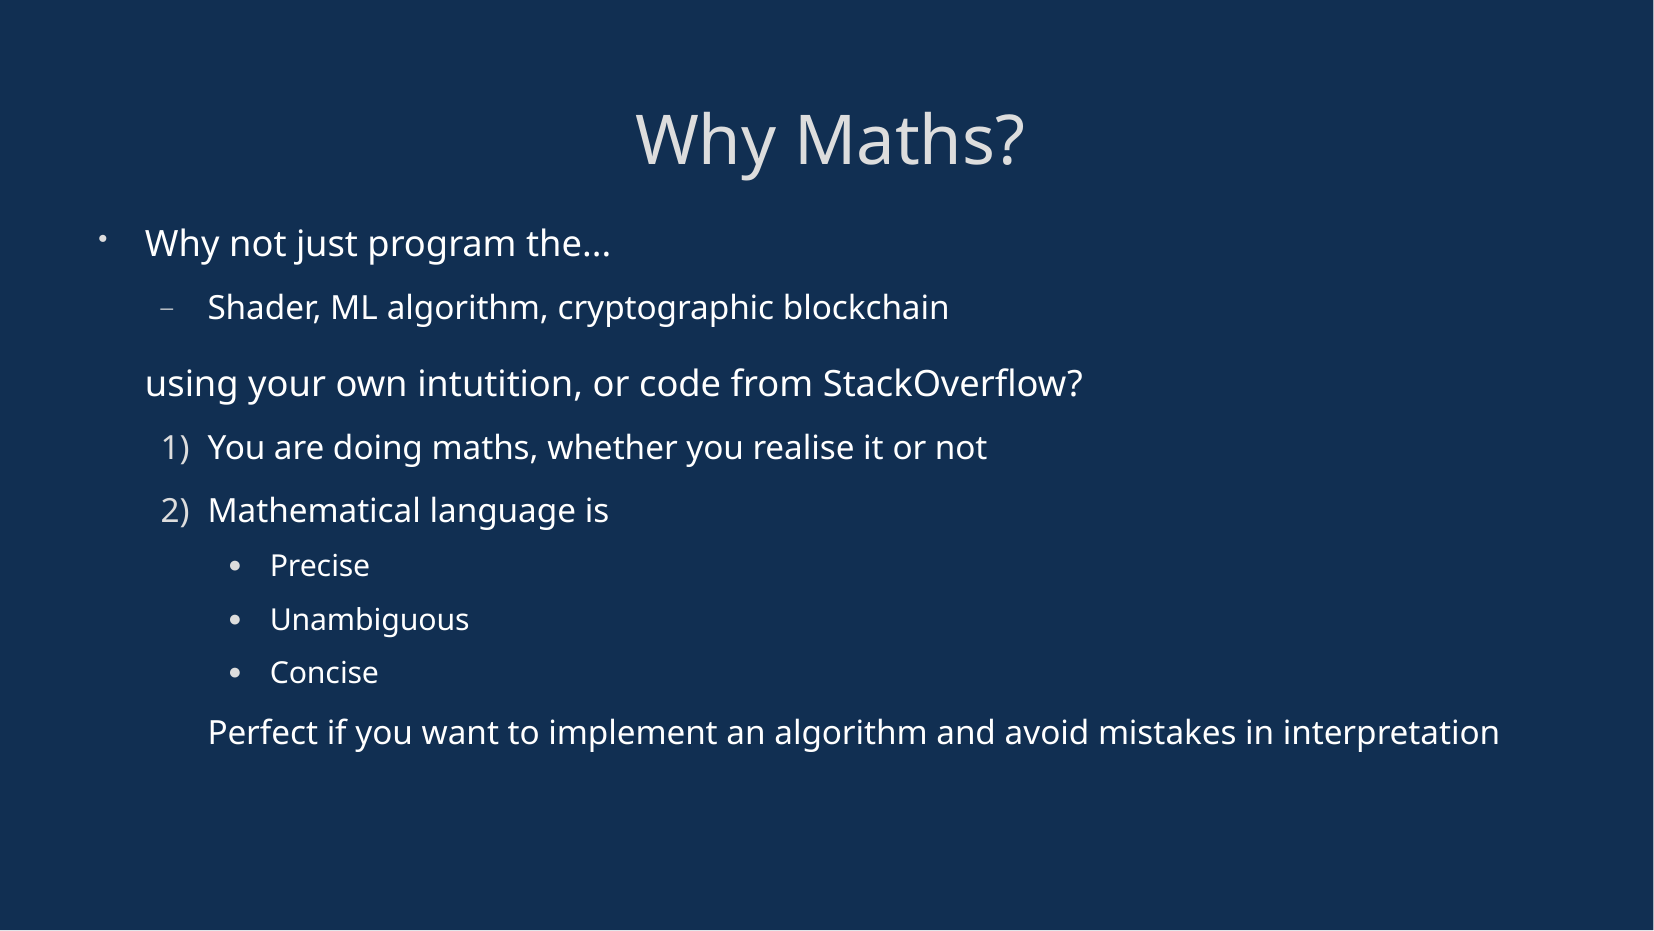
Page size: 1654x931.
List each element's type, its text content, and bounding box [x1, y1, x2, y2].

title Why Maths? [97, 56, 1563, 217]
list Why not just program the... Shader, ML algorithm, cryptographic blockchain using your own intutition, or code from StackOverflow? You are doing maths, whether you realise it or not Mathematical language is Precise Unambiguous Concise Perfect if you want to implement an algorithm and avoid mistakes in interpretation [82, 217, 1571, 758]
